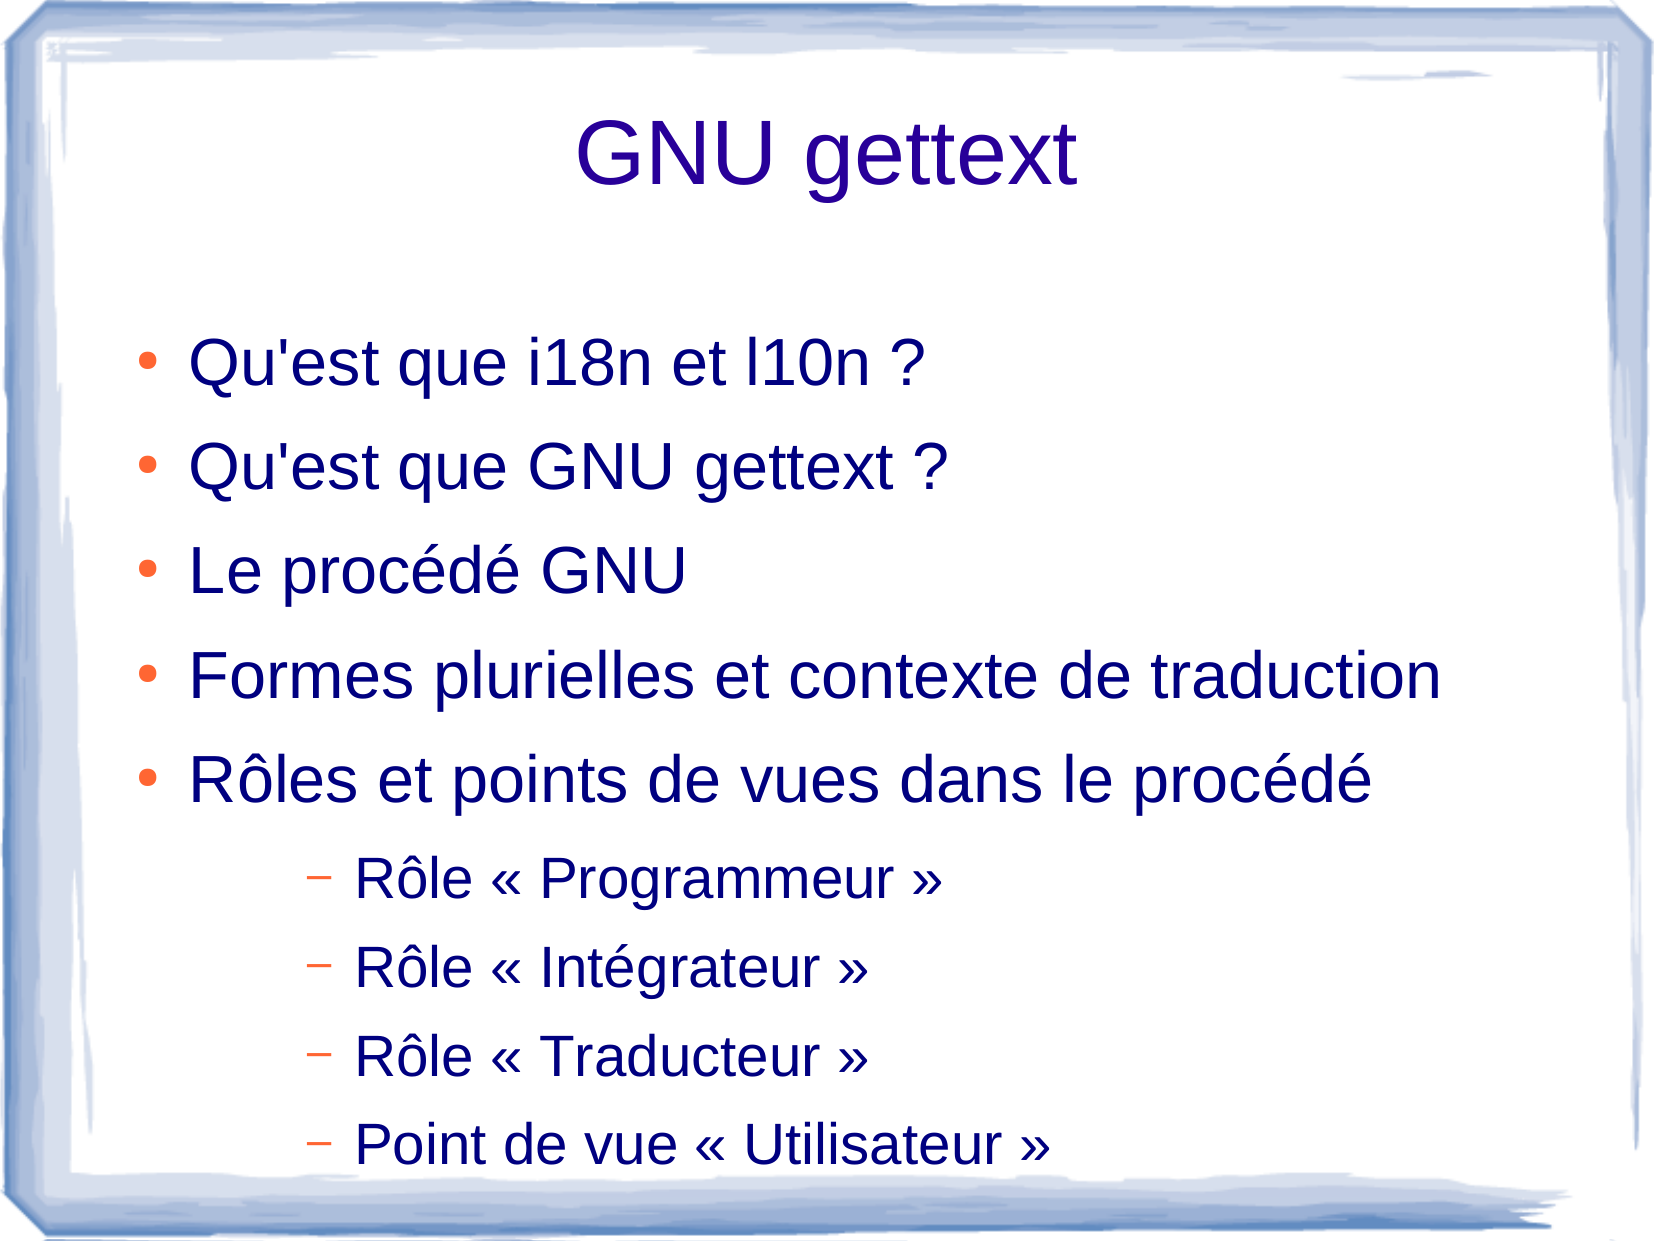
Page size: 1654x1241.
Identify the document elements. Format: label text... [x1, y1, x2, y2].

title GNU gettext [82, 49, 1571, 257]
list Qu'est que i18n et l10n ? Qu'est que GNU gettext ? Le procédé GNU Formes plurielles et contexte de traduction Rôles et points de vues dans le procédé Rôle « Programmeur » Rôle « Intégrateur » Rôle « Traducteur » Point de vue « Utilisateur » [118, 324, 1571, 1241]
picture [0, 0, 1654, 1241]
